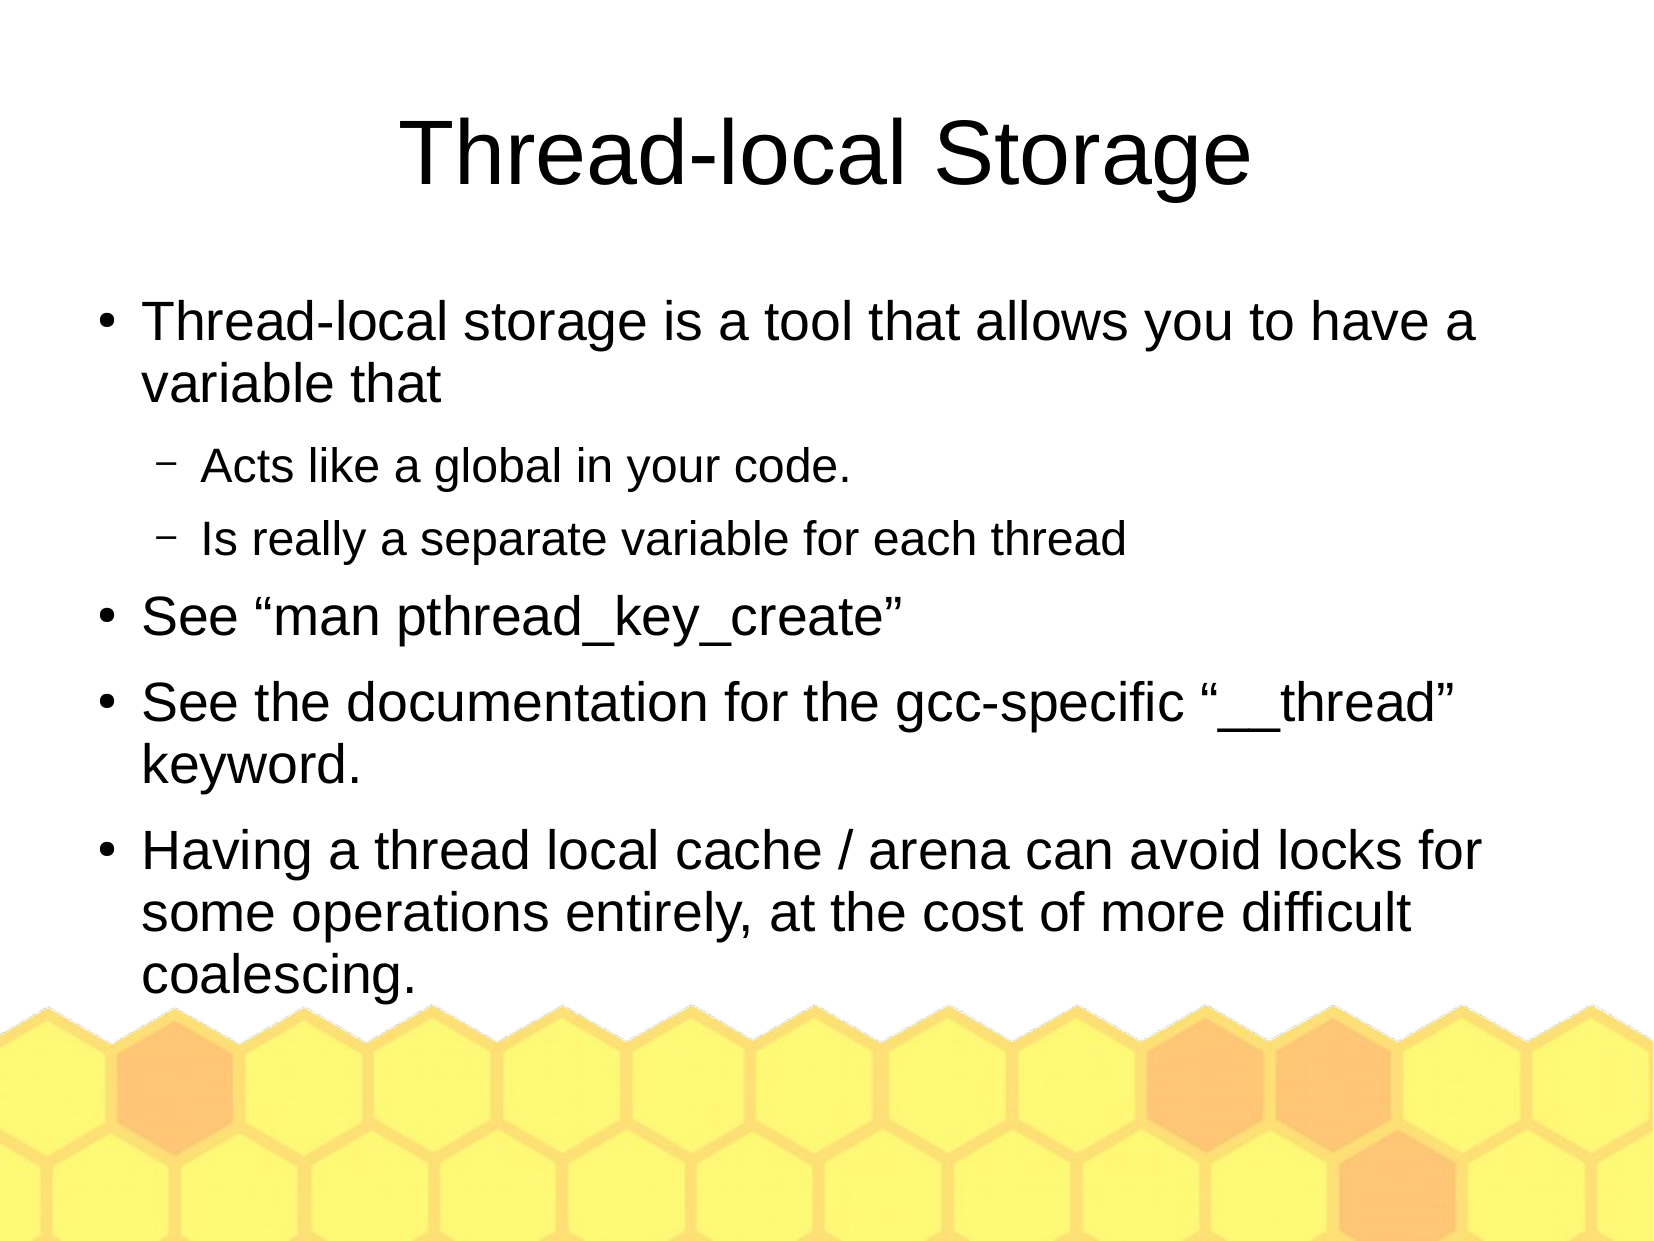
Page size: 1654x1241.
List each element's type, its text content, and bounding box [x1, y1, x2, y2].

title Thread-local Storage [82, 49, 1571, 257]
picture [0, 1001, 1654, 1241]
list Thread-local storage is a tool that allows you to have a variable that Acts like a global in your code. Is really a separate variable for each thread See “man pthread_key_create” See the documentation for the gcc-specific “__thread” keyword. Having a thread local cache / arena can avoid locks for some operations entirely, at the cost of more difficult coalescing. [82, 290, 1571, 1010]
